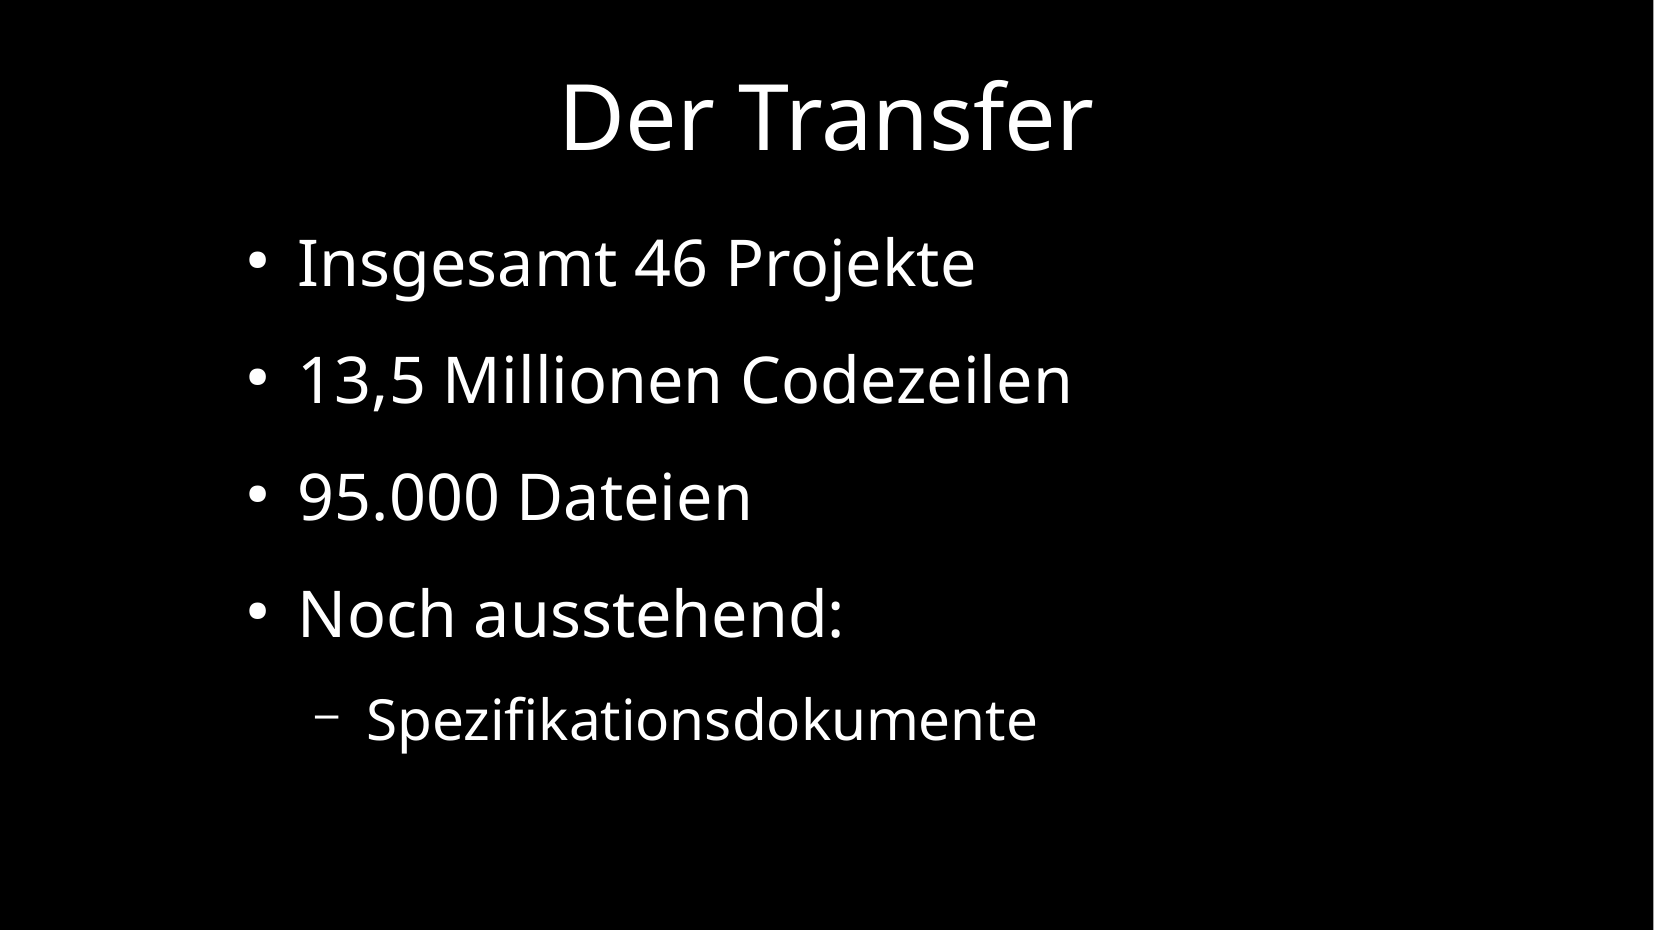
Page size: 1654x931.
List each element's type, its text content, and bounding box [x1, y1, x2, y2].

list Insgesamt 46 Projekte 13,5 Millionen Codezeilen 95.000 Dateien Noch ausstehend: Spezifikationsdokumente [229, 217, 1571, 758]
title Der Transfer [82, 37, 1571, 193]
